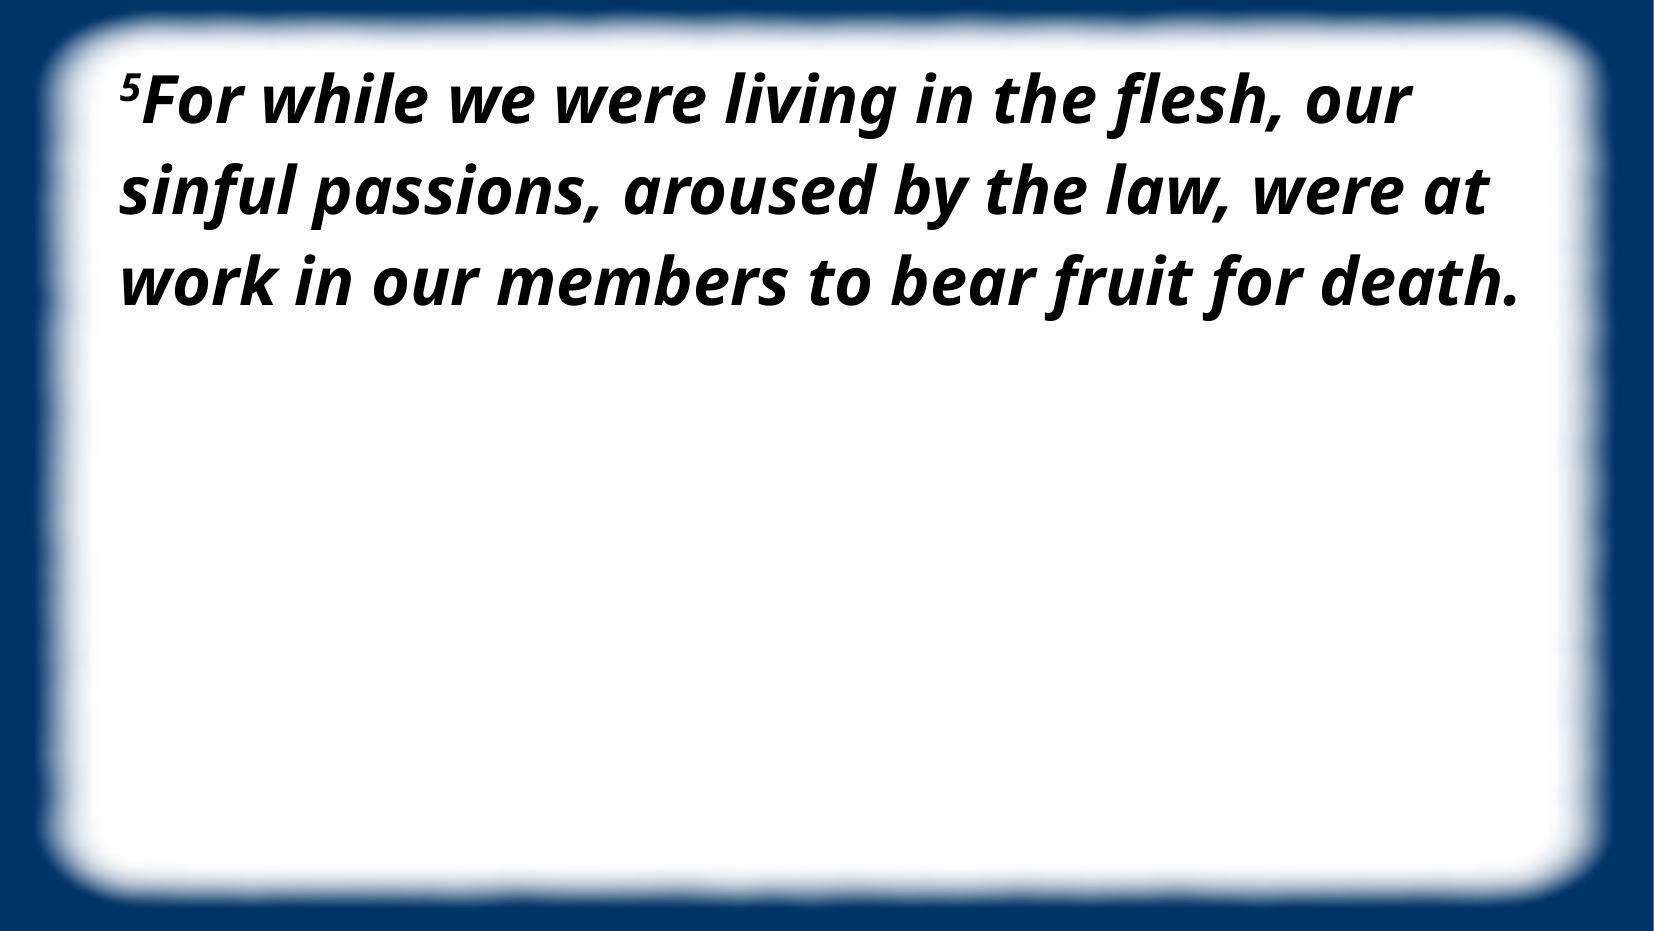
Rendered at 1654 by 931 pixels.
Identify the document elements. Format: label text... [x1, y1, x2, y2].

text_box 5For while we were living in the flesh, our sinful passions, aroused by the law, were at work in our members to bear fruit for death. [105, 45, 1546, 327]
picture [0, 0, 1654, 931]
